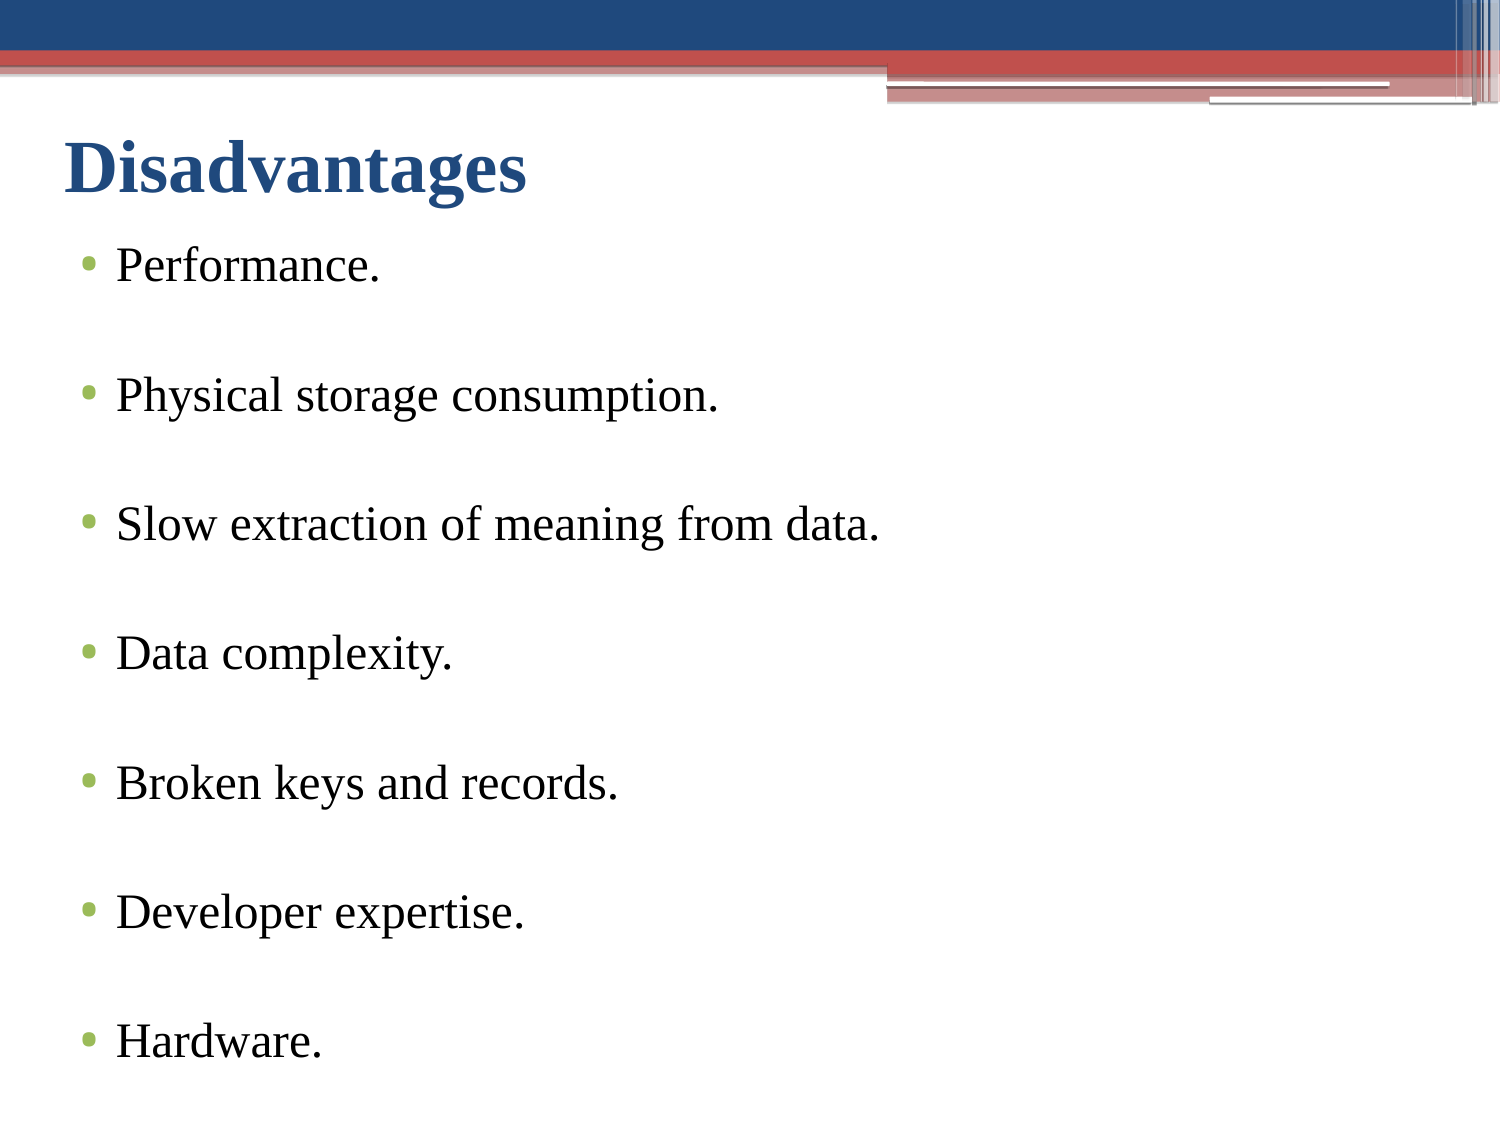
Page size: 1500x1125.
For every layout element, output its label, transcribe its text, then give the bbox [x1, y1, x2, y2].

title Disadvantages [50, 75, 1400, 224]
list Performance. Physical storage consumption. Slow extraction of meaning from data. Data complexity. Broken keys and records. Developer expertise. Hardware. [50, 224, 1450, 1079]
